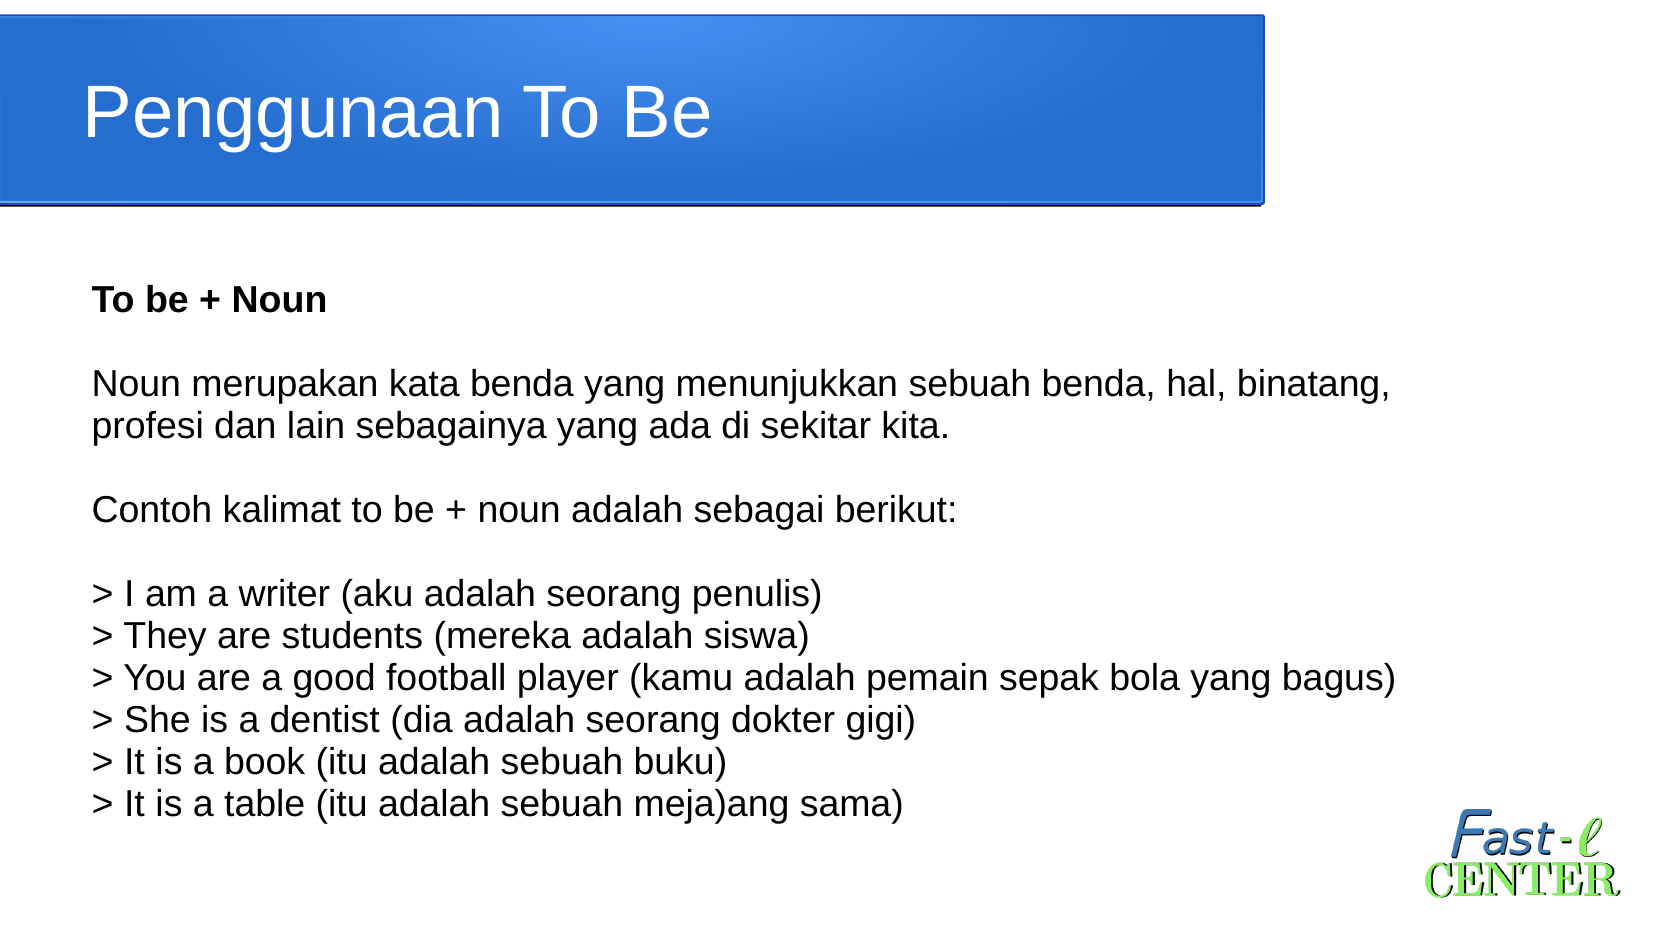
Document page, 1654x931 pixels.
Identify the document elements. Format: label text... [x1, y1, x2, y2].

title Penggunaan To Be [82, 35, 1235, 189]
picture [1425, 809, 1621, 901]
text_box To be + Noun Noun merupakan kata benda yang menunjukkan sebuah benda, hal, binatang, profesi dan lain sebagainya yang ada di sekitar kita. Contoh kalimat to be + noun adalah sebagai berikut: > I am a writer (aku adalah seorang penulis) > They are students (mereka adalah siswa) > You are a good football player (kamu adalah pemain sepak bola yang bagus) > She is a dentist (dia adalah seorang dokter gigi) > It is a book (itu adalah sebuah buku) > It is a table (itu adalah sebuah meja)ang sama) [76, 270, 1417, 832]
